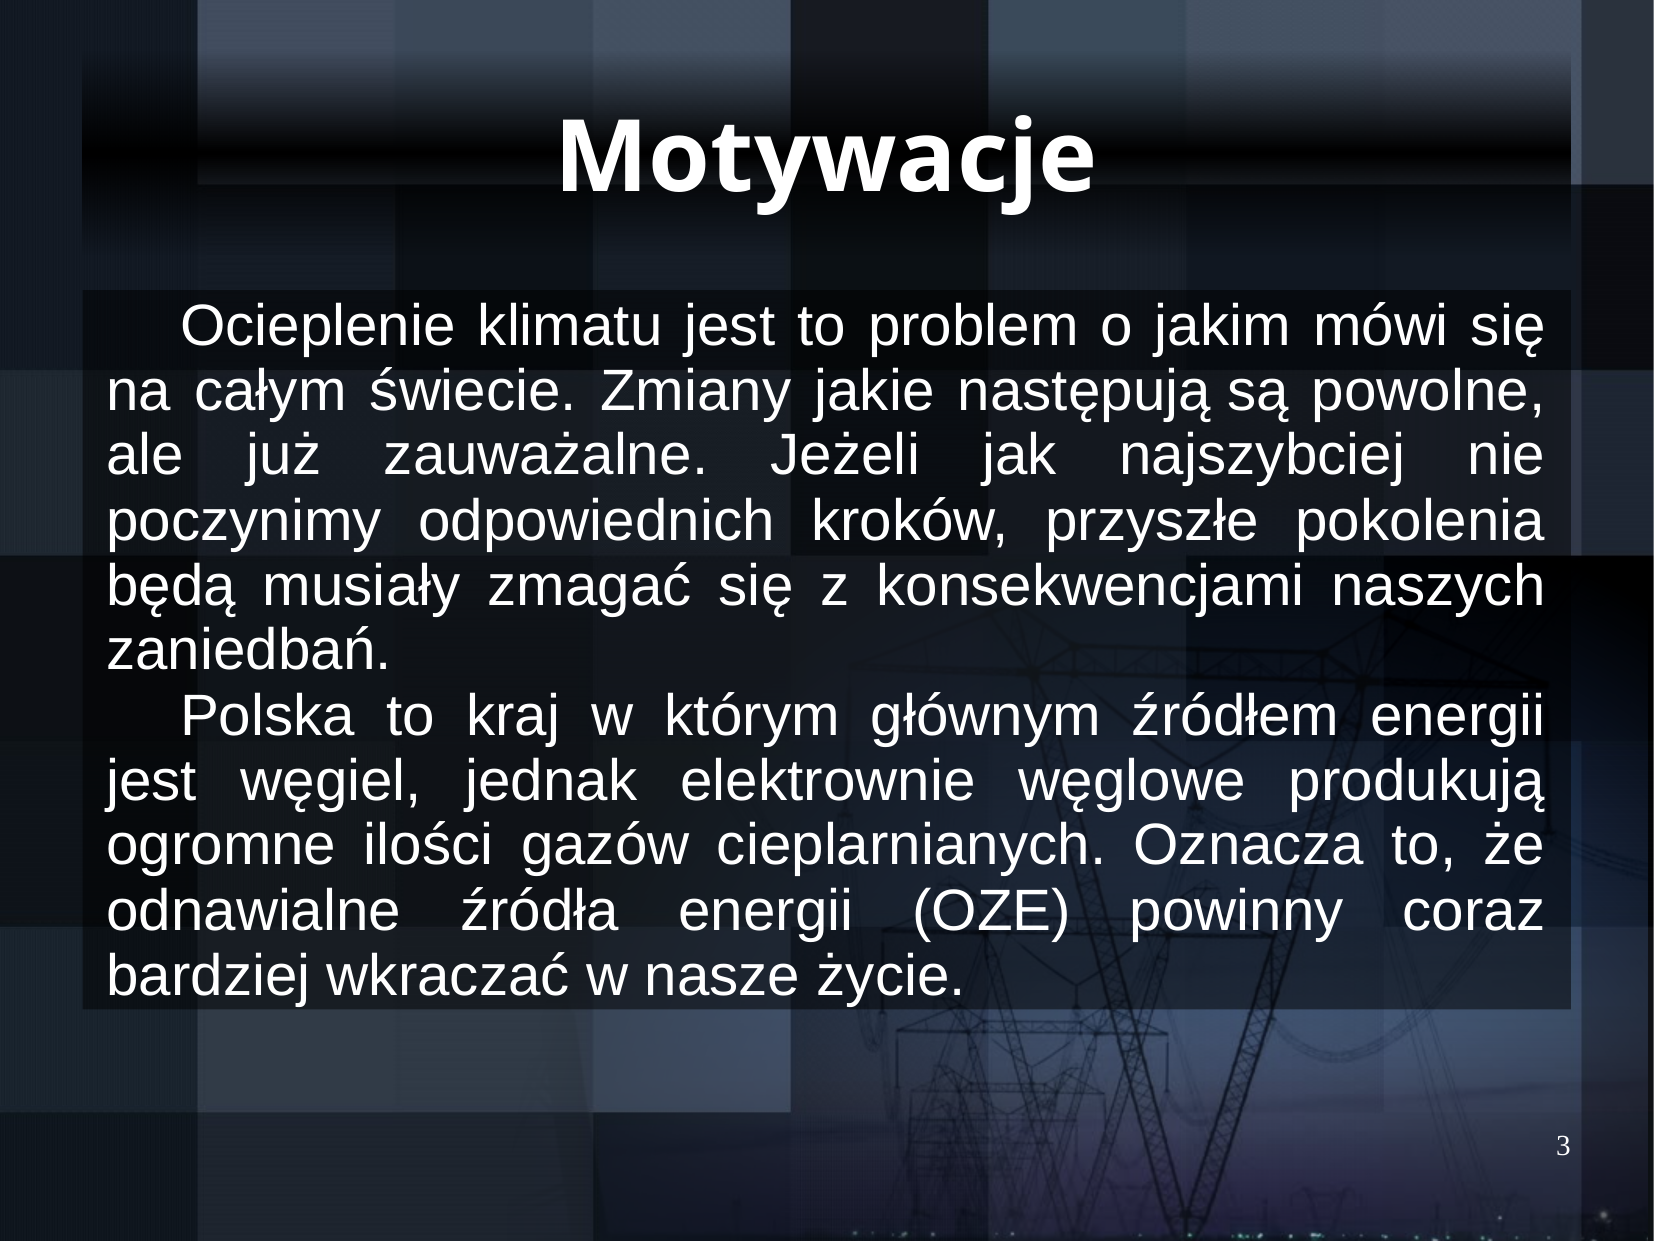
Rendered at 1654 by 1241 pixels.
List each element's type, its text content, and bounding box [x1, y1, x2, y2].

subtitle Ocieplenie klimatu jest to problem o jakim mówi się na całym świecie. Zmiany jakie następują są powolne, ale już zauważalne. Jeżeli jak najszybciej nie poczynimy odpowiednich kroków, przyszłe pokolenia będą musiały zmagać się z konsekwencjami naszych zaniedbań. Polska to kraj w którym głównym źródłem energii jest węgiel, jednak elektrownie węglowe produkują ogromne ilości gazów cieplarnianych. Oznacza to, że odnawialne źródła energii (OZE) powinny coraz bardziej wkraczać w nasze życie. [82, 290, 1571, 1010]
title Motywacje [82, 49, 1571, 257]
picture [0, 0, 1654, 1241]
